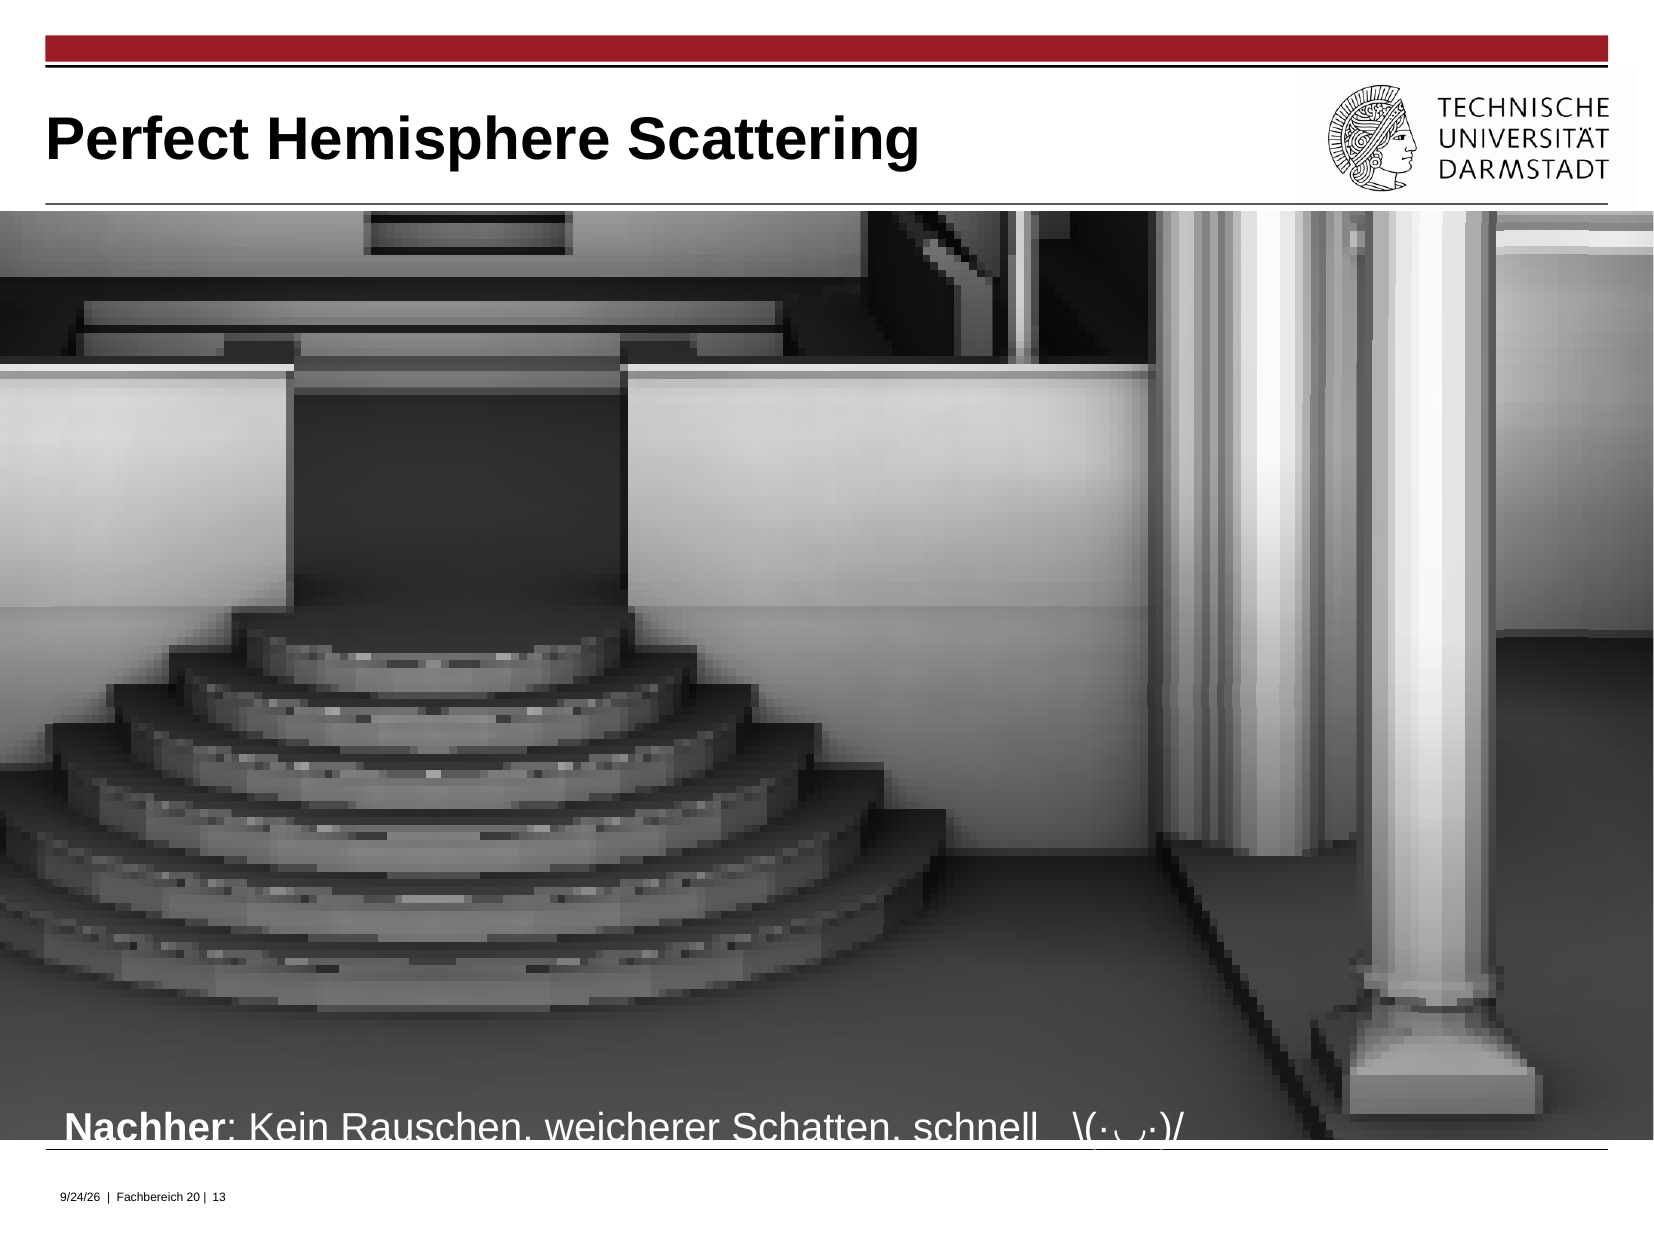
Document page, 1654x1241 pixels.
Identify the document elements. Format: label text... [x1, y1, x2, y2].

picture [0, 211, 1654, 1141]
title Perfect Hemisphere Scattering [45, 48, 1247, 200]
picture [1296, 66, 1636, 210]
list Nachher: Kein Rauschen, weicherer Schatten, schnell \(·◡·)/ [64, 1091, 1190, 1182]
